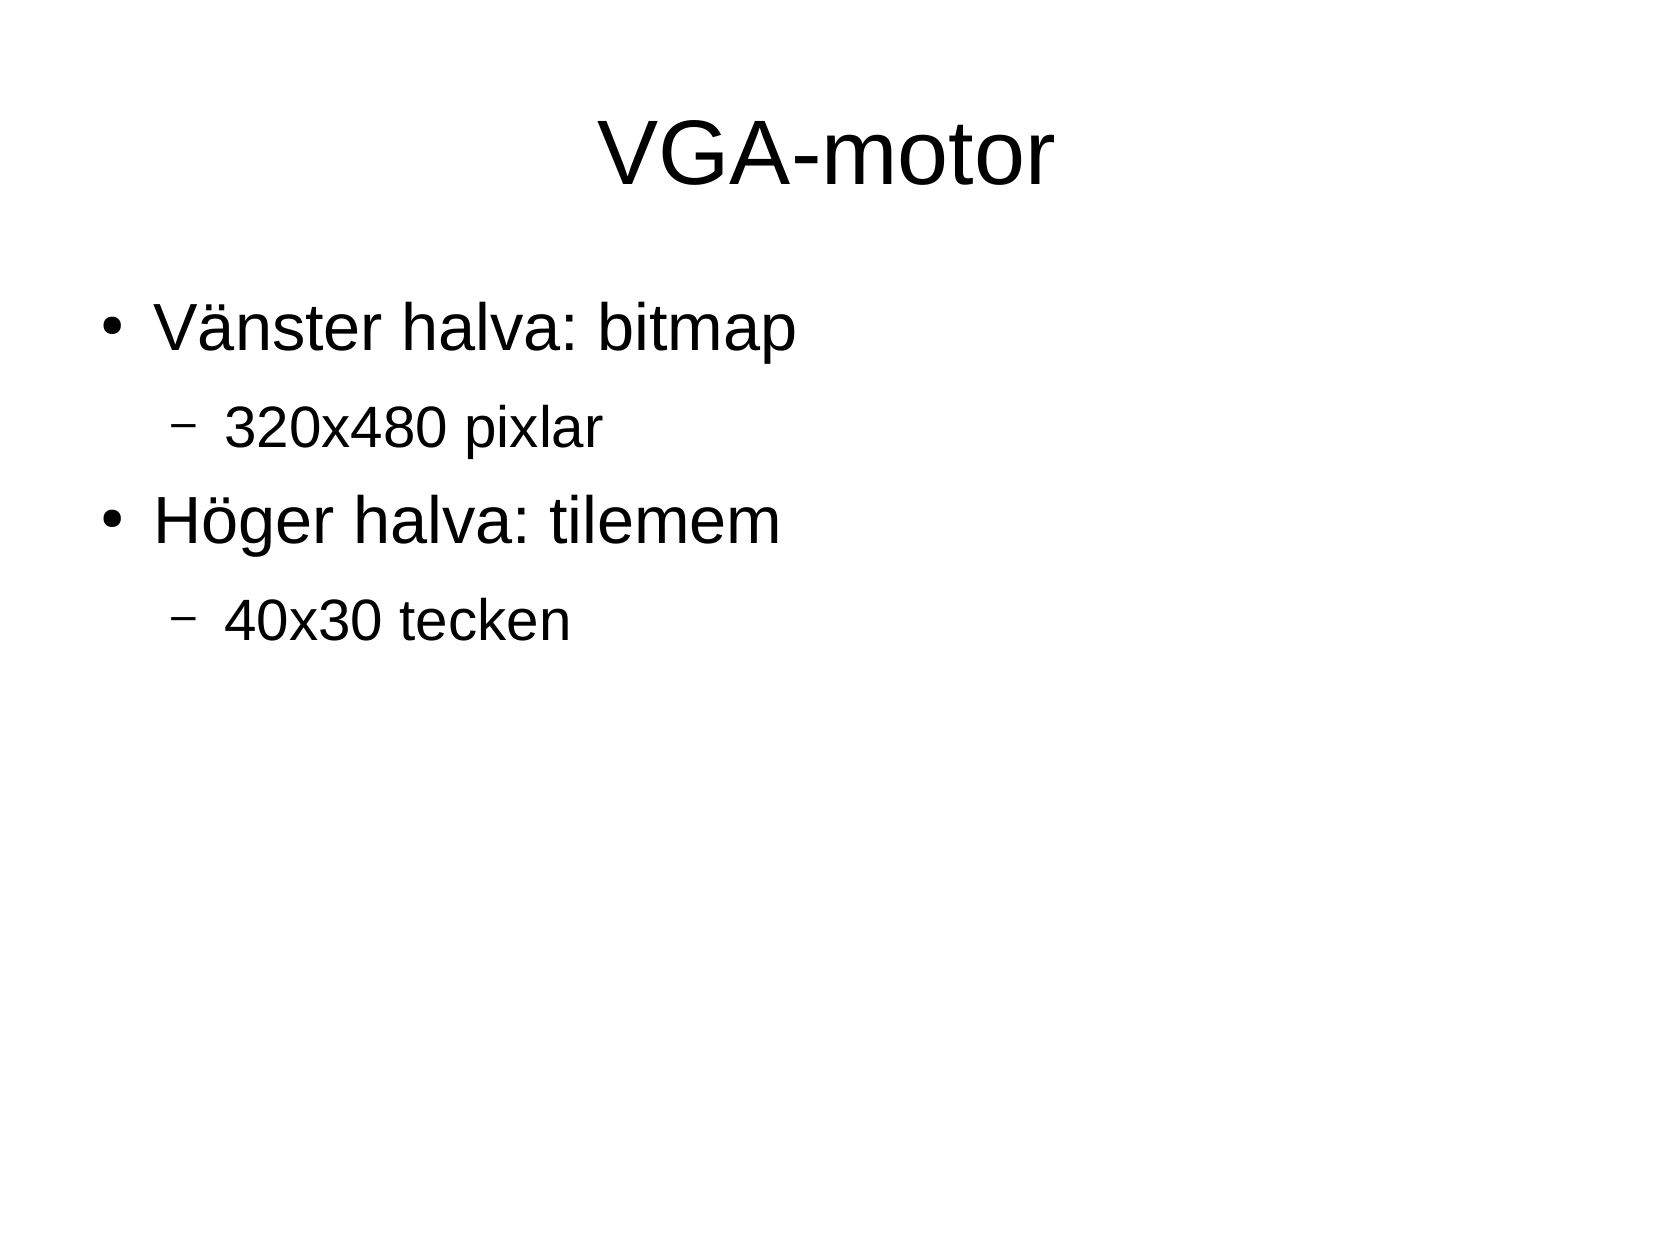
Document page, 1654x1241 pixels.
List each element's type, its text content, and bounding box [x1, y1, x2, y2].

list Vänster halva: bitmap 320x480 pixlar Höger halva: tilemem 40x30 tecken [82, 290, 809, 1010]
title VGA-motor [82, 49, 1571, 257]
